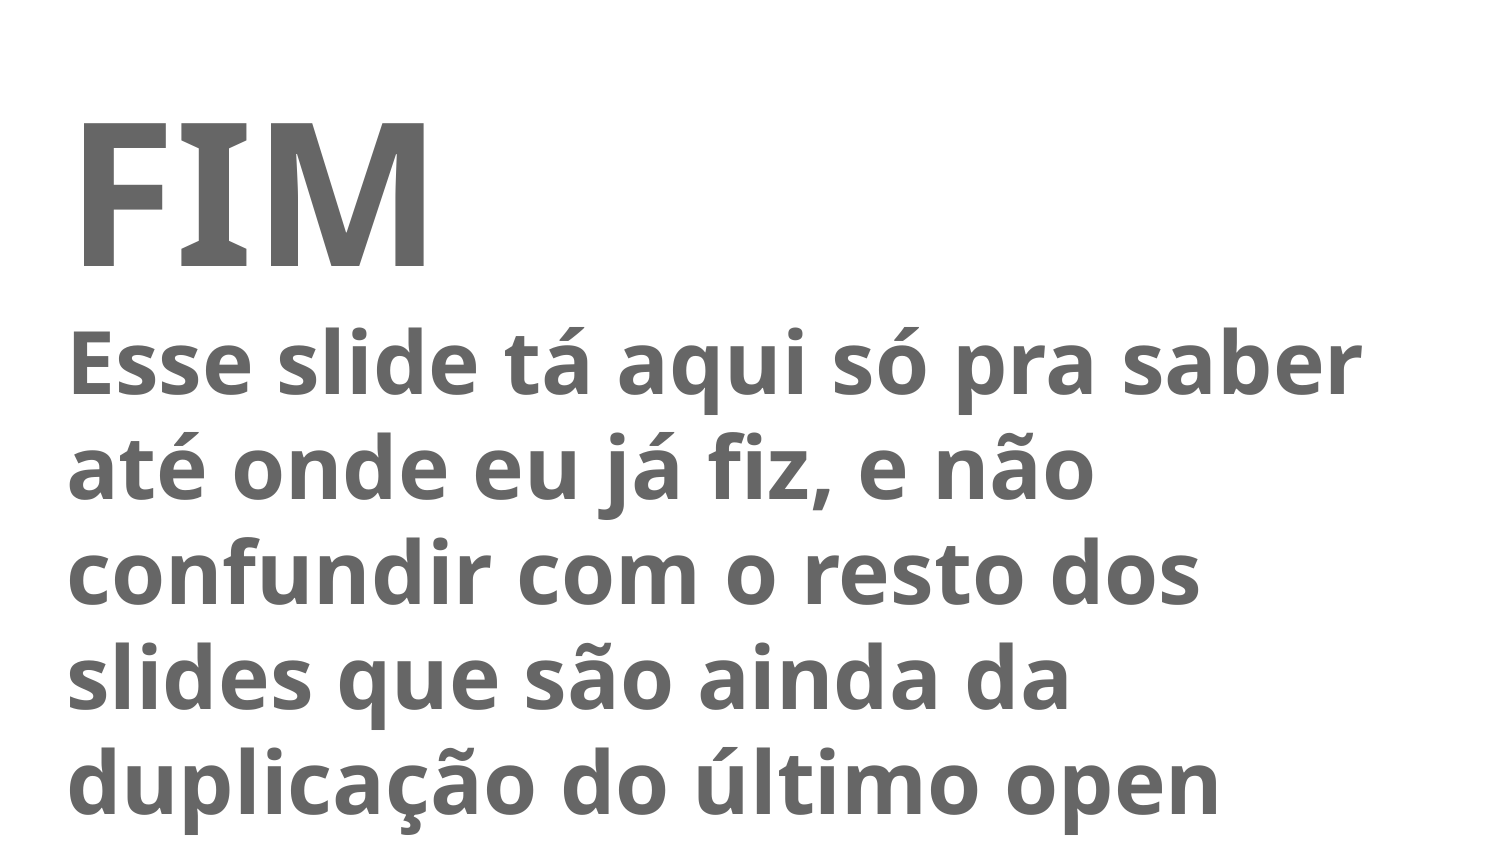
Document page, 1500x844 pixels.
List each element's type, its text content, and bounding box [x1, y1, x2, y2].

title FIM Esse slide tá aqui só pra saber até onde eu já fiz, e não confundir com o resto dos slides que são ainda da duplicação do último open house. [51, 51, 1449, 189]
